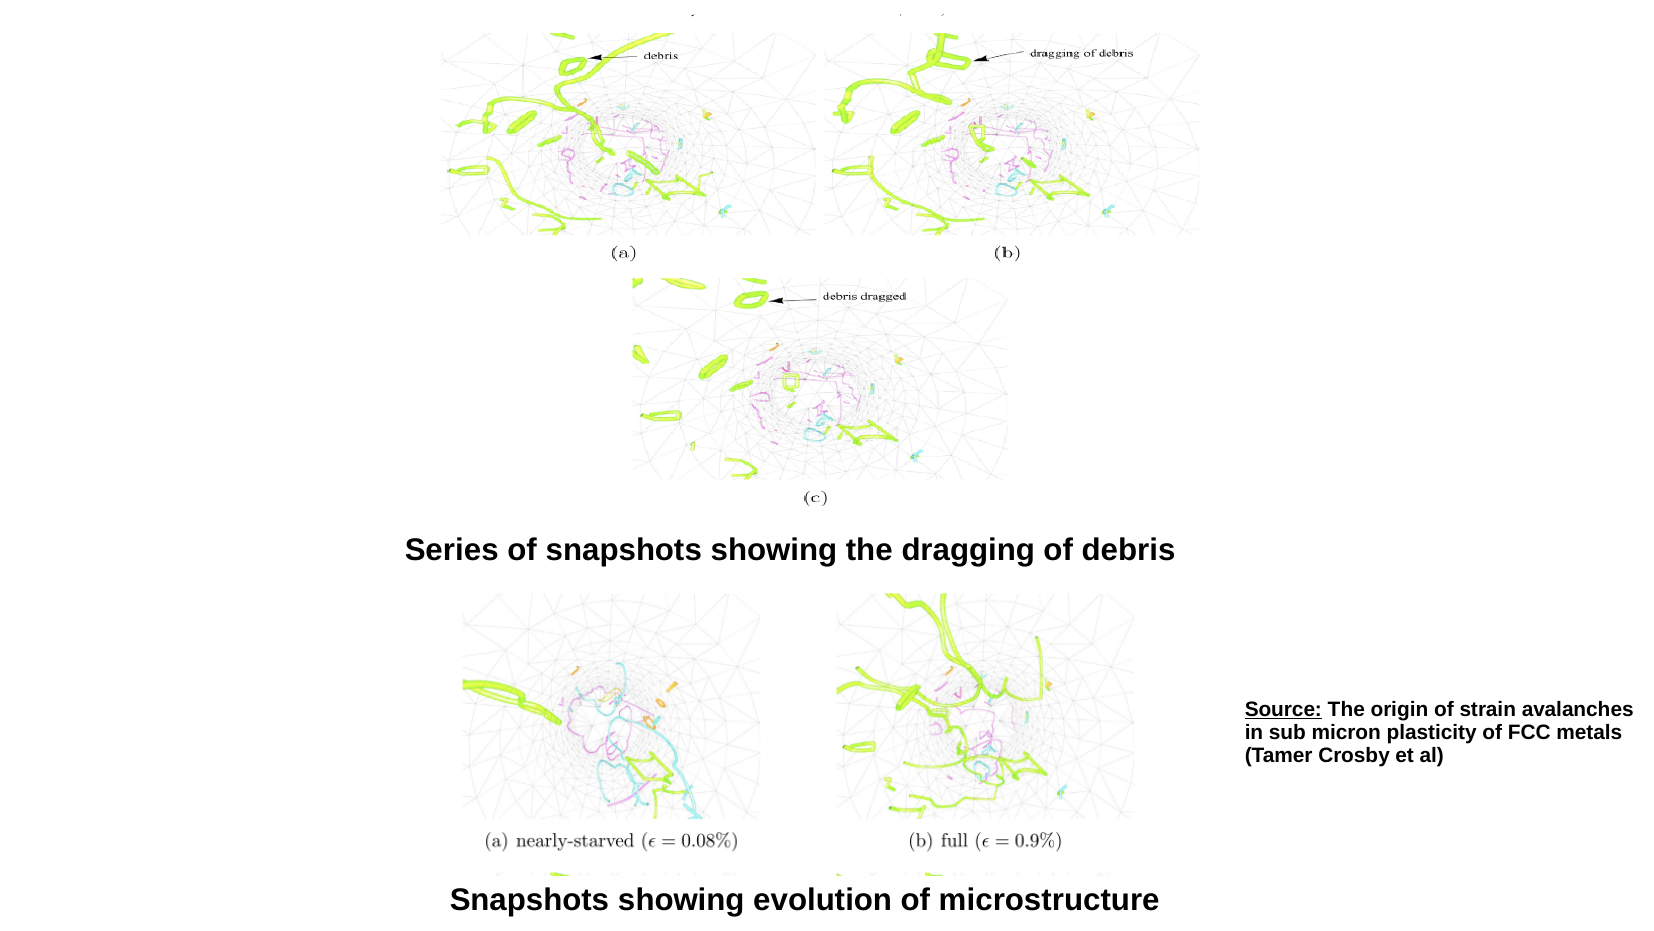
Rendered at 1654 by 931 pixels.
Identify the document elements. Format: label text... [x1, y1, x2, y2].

text_box Snapshots showing evolution of microstructure [435, 875, 1250, 925]
picture [390, 14, 1205, 511]
picture [400, 575, 1201, 876]
text_box Series of snapshots showing the dragging of debris [390, 525, 1216, 575]
text_box Source: The origin of strain avalanches in sub micron plasticity of FCC metals (Tamer Crosby et al) [1230, 690, 1651, 782]
